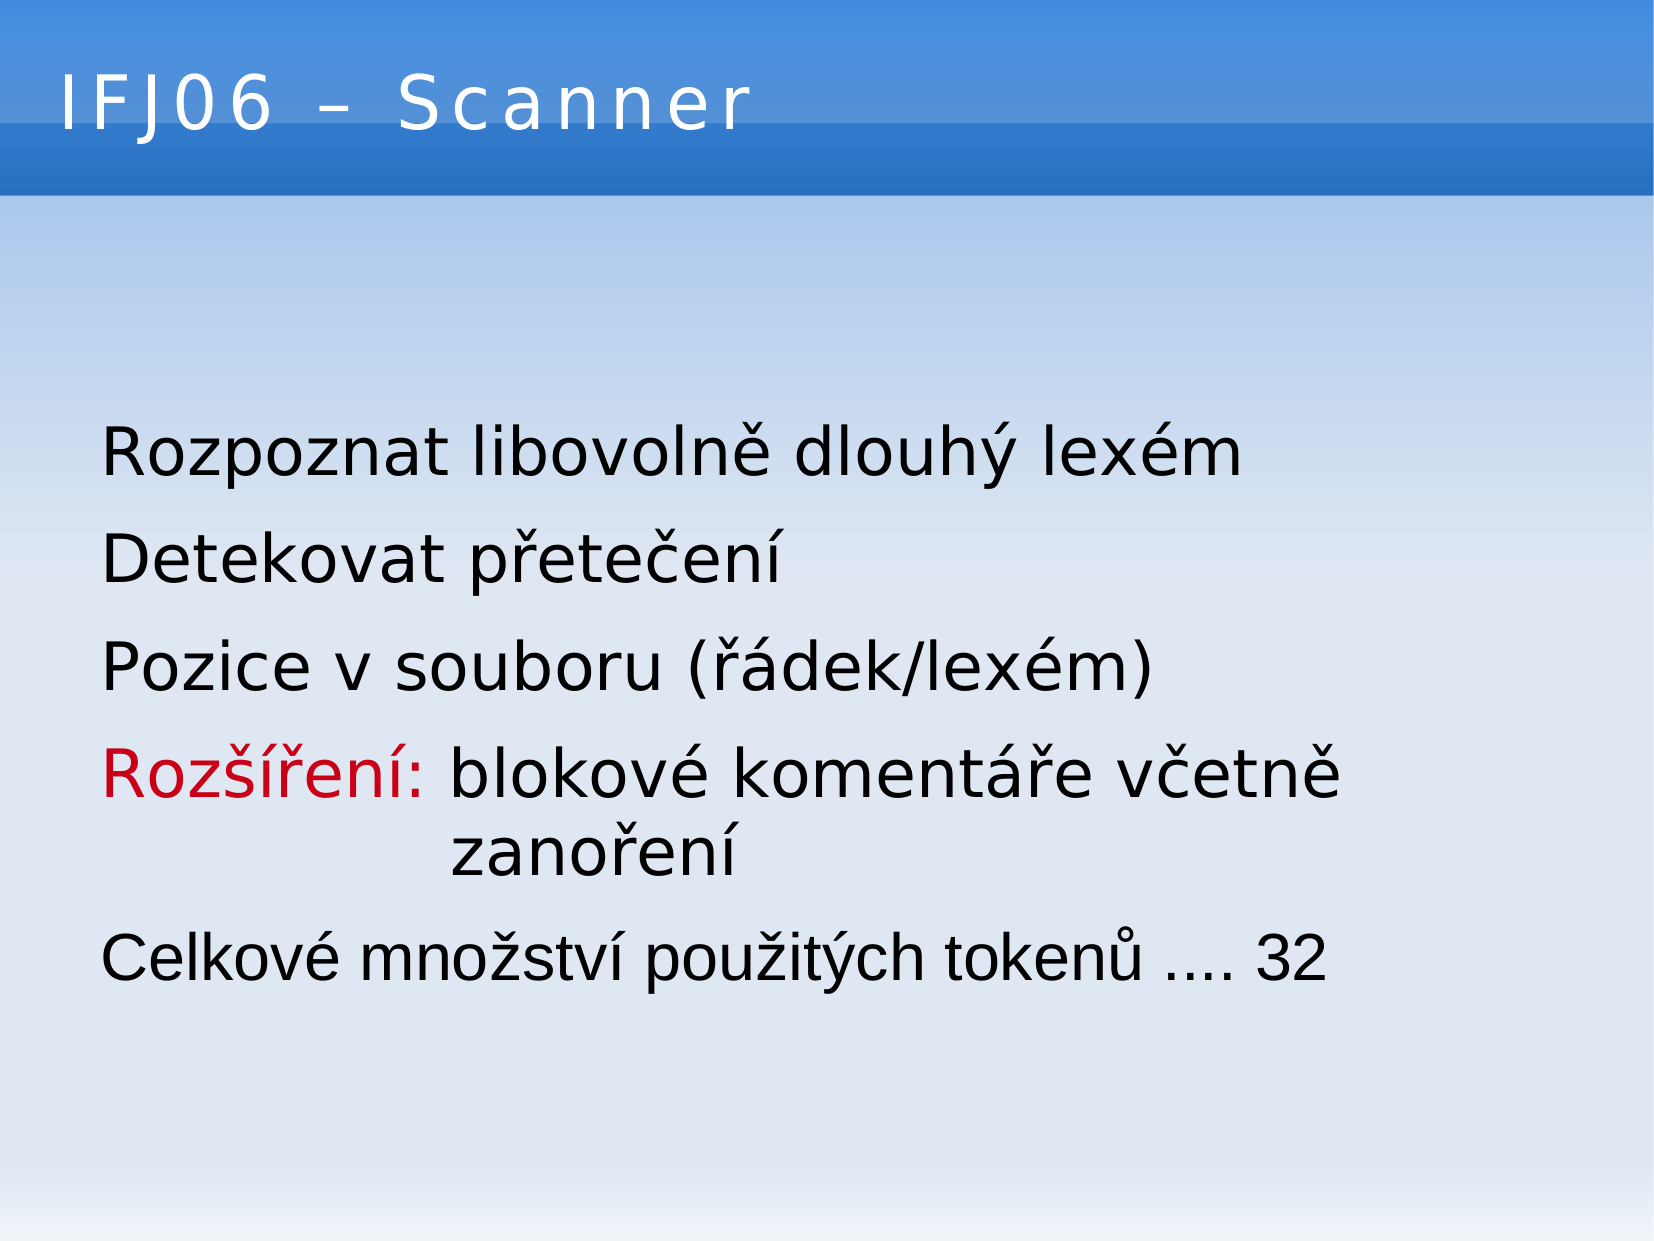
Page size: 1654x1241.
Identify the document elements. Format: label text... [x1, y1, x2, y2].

picture [0, 0, 1654, 1241]
list Rozpoznat libovolně dlouhý lexém Detekovat přetečení Pozice v souboru (řádek/lexém) Rozšíření: blokové komentáře včetně zanoření Celkové množství použitých tokenů .... 32 [82, 413, 1571, 1094]
title IFJ06 – Scanner [59, 29, 1536, 178]
